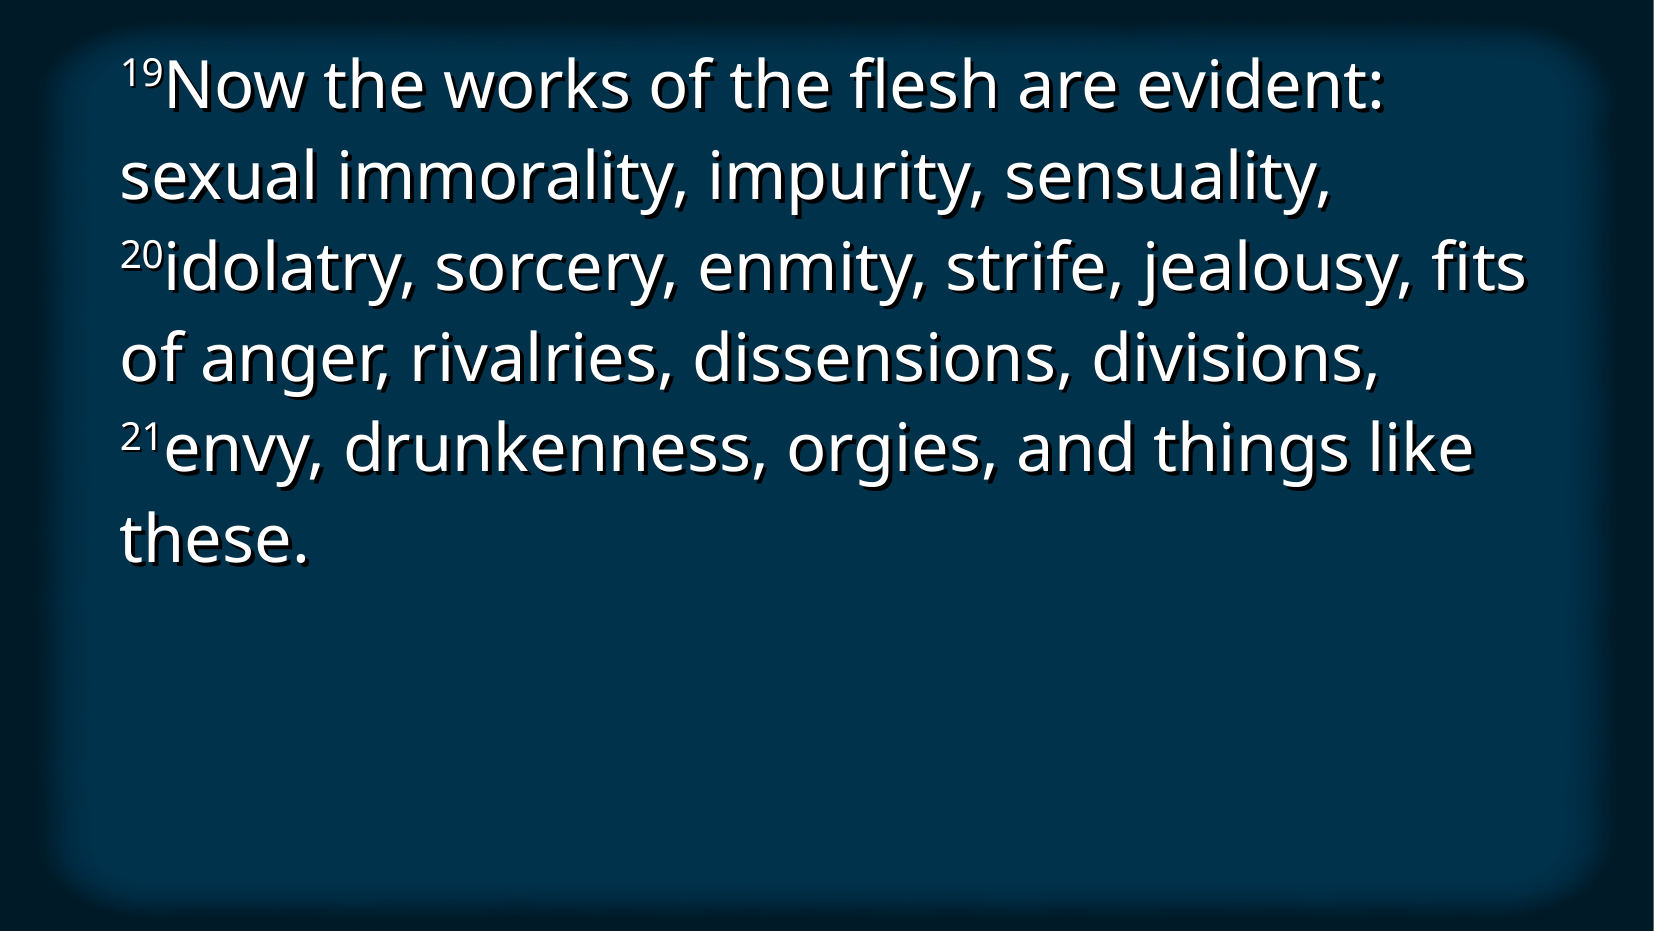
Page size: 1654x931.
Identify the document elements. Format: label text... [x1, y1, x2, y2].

text_box 19Now the works of the flesh are evident: sexual immorality, impurity, sensuality, 20idolatry, sorcery, enmity, strife, jealousy, fits of anger, rivalries, dissensions, divisions, 21envy, drunkenness, orgies, and things like these. [105, 30, 1561, 489]
picture [0, 0, 1654, 931]
